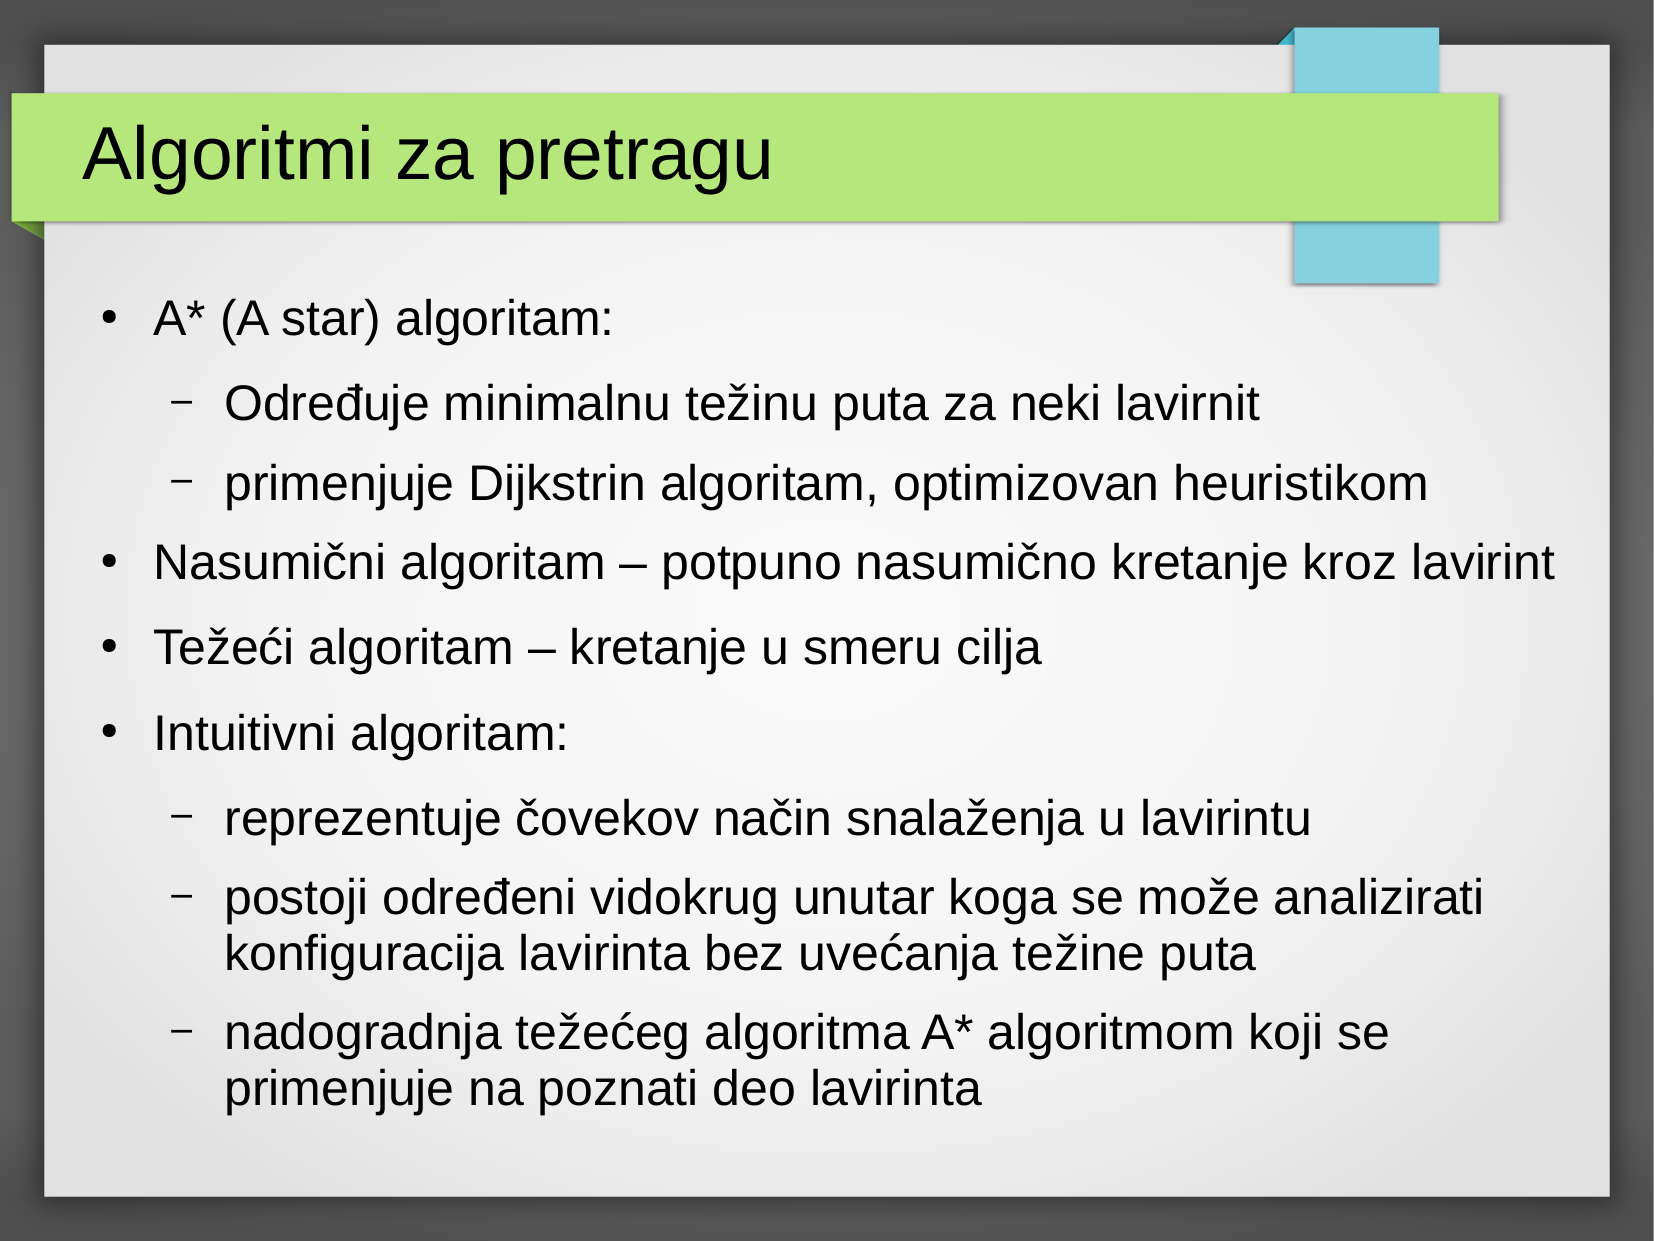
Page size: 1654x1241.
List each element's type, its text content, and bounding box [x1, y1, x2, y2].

list A* (A star) algoritam: Određuje minimalnu težinu puta za neki lavirnit primenjuje Dijkstrin algoritam, optimizovan heuristikom Nasumični algoritam – potpuno nasumično kretanje kroz lavirint Težeći algoritam – kretanje u smeru cilja Intuitivni algoritam: reprezentuje čovekov način snalaženja u lavirintu postoji određeni vidokrug unutar koga se može analizirati konfiguracija lavirinta bez uvećanja težine puta nadogradnja težećeg algoritma A* algoritmom koji se primenjuje na poznati deo lavirinta [82, 290, 1571, 1152]
picture [0, 0, 1654, 1241]
title Algoritmi za pretragu [82, 94, 1264, 213]
